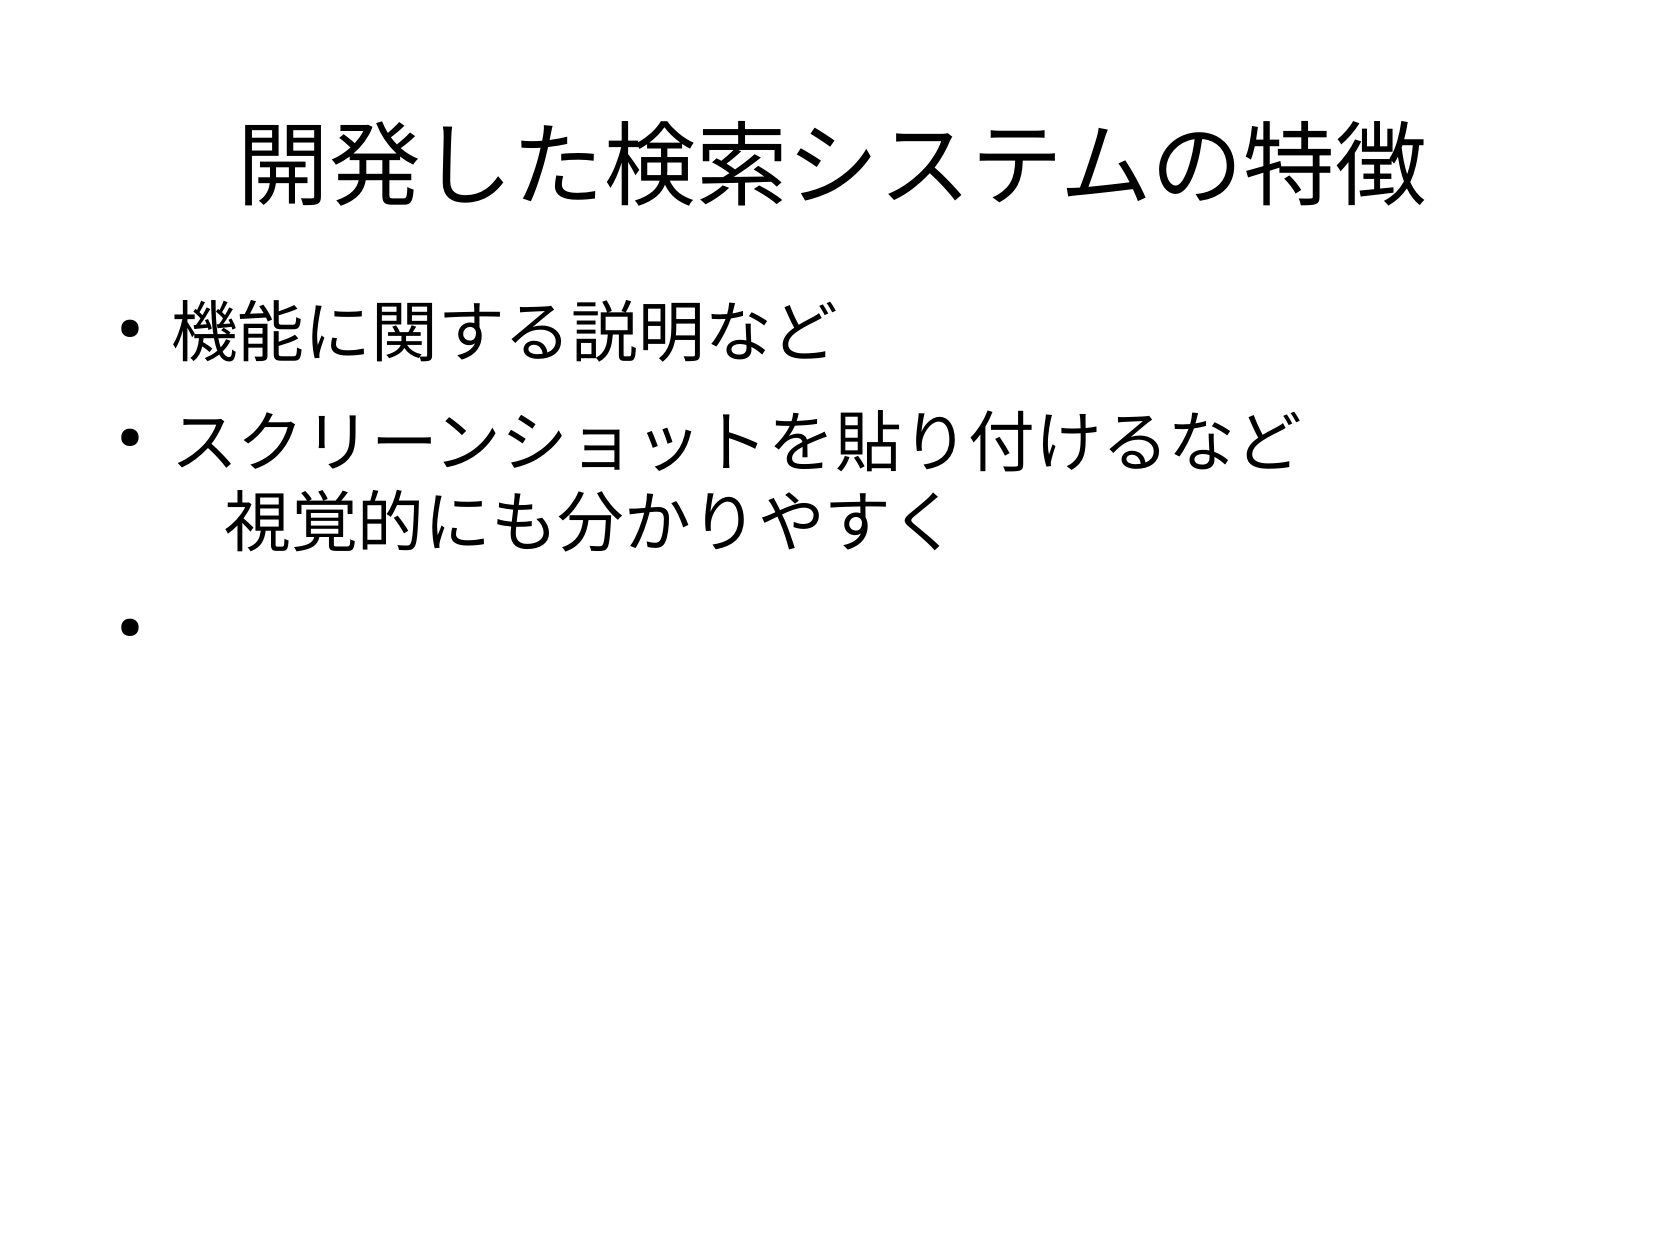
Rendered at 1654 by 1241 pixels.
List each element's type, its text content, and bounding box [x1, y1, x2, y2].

list 機能に関する説明など スクリーンショットを貼り付けるなど 視覚的にも分かりやすく [82, 290, 1571, 1109]
title 開発した検索システムの特徴 [88, 58, 1577, 266]
